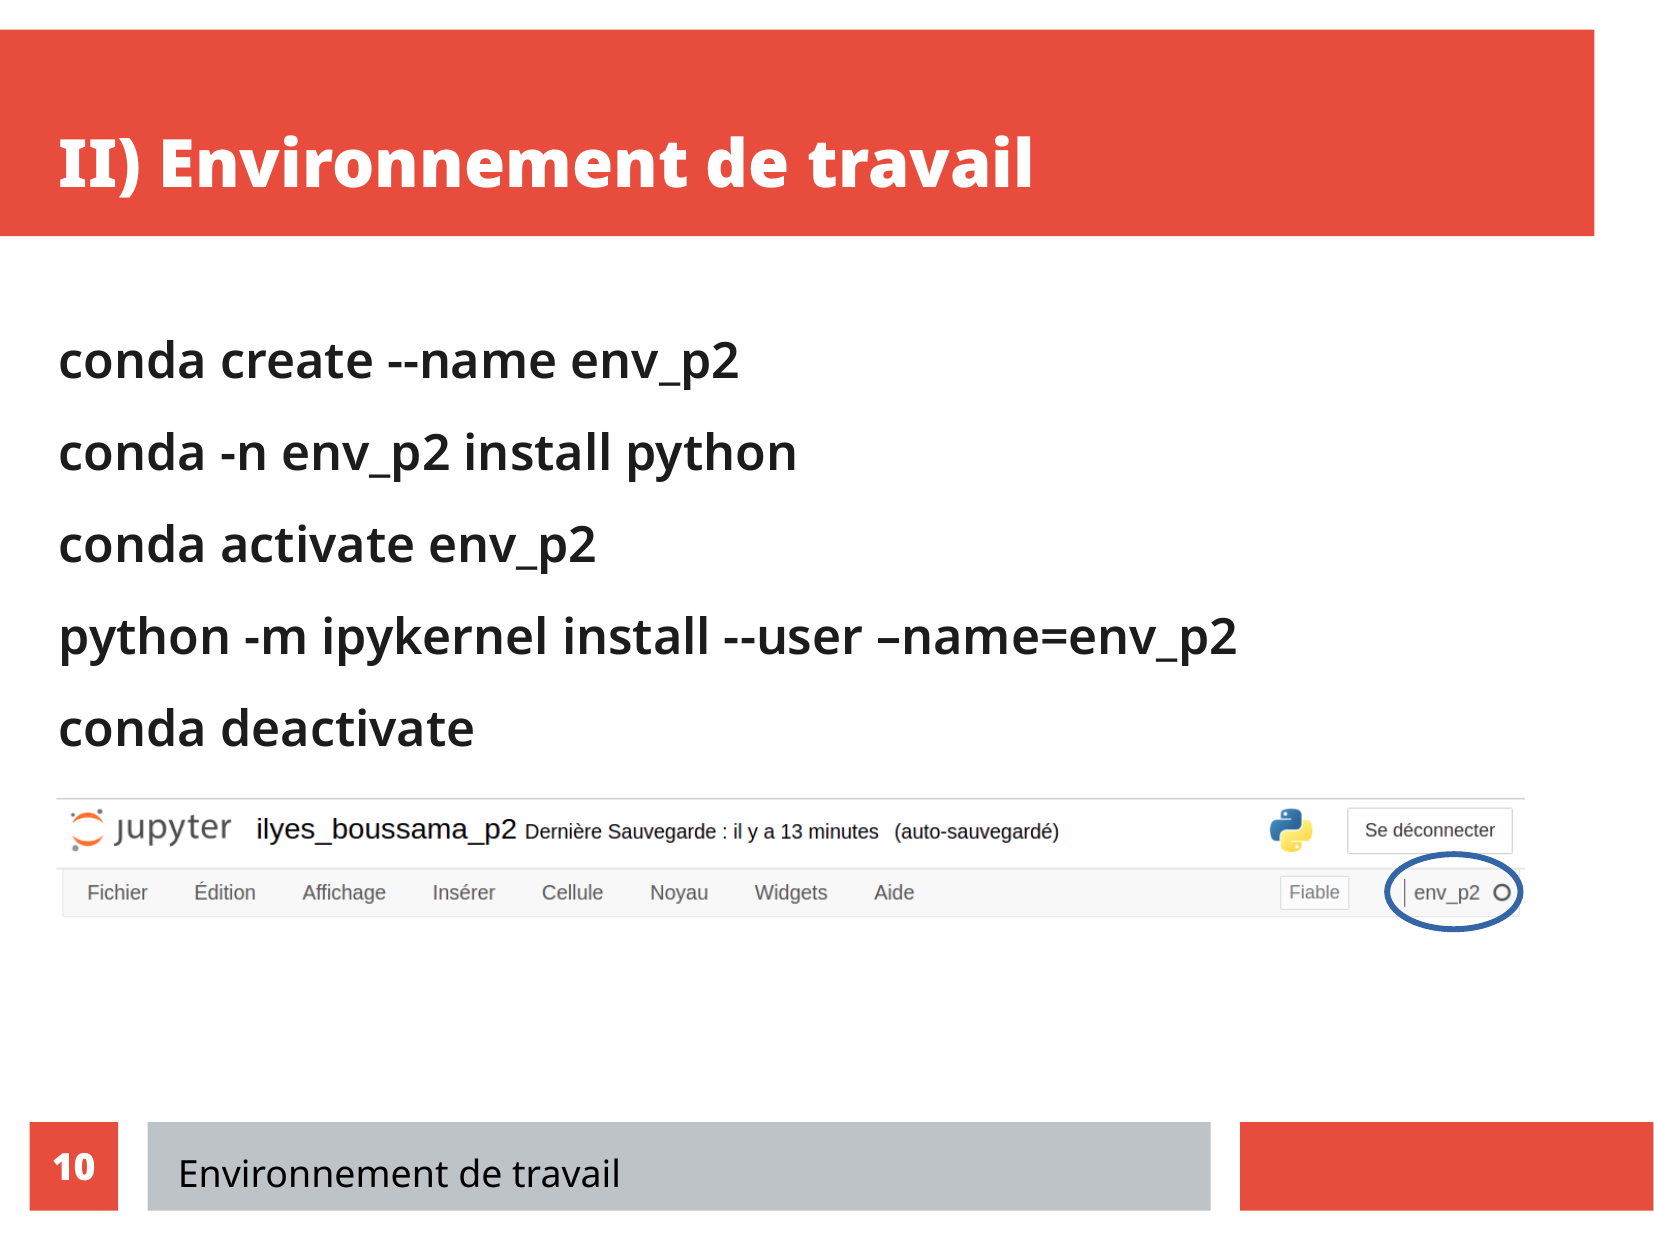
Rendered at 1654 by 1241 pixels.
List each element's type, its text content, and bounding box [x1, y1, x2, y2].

text_box Environnement de travail [163, 1140, 670, 1199]
list conda create --name env_p2 conda -n env_p2 install python conda activate env_p2 python -m ipykernel install --user –name=env_p2 conda deactivate [59, 324, 1565, 1093]
picture [56, 797, 1525, 921]
title II) Environnement de travail [59, 59, 1595, 207]
picture [1391, 858, 1517, 921]
